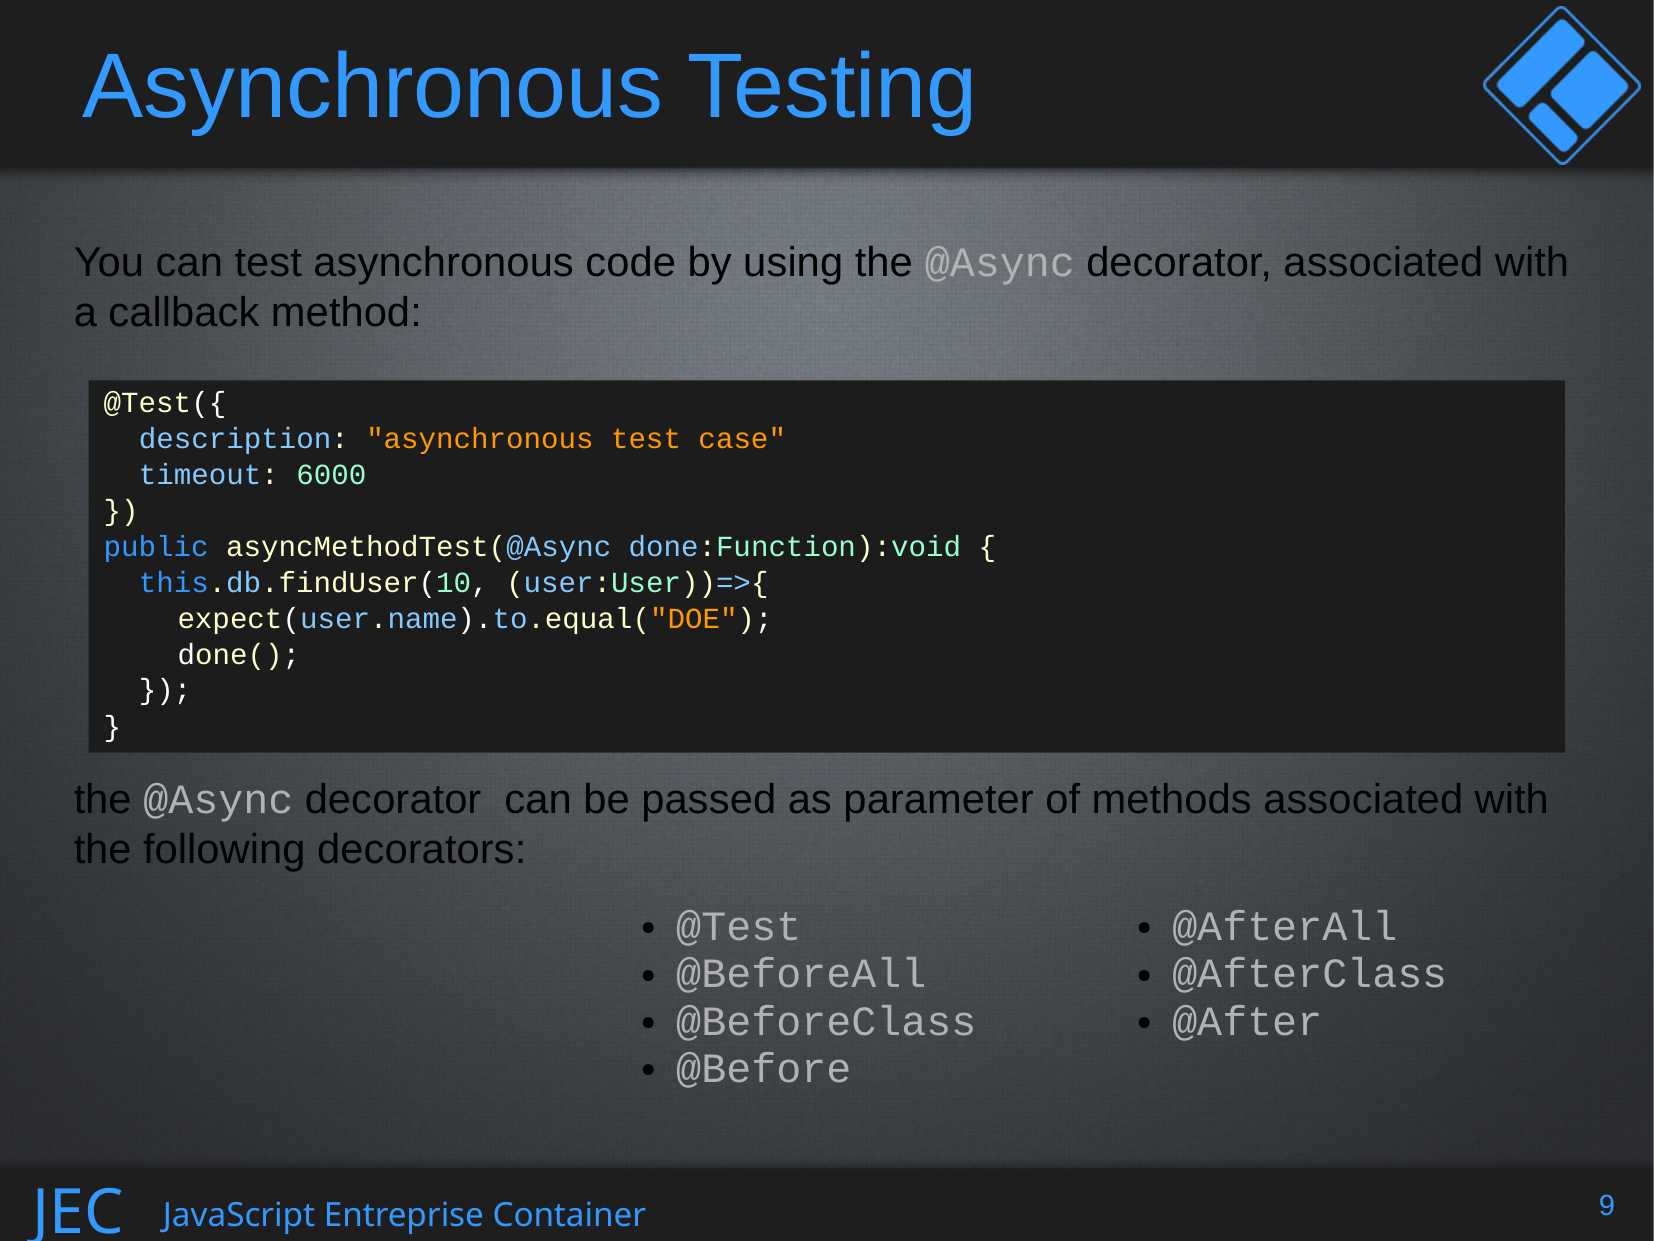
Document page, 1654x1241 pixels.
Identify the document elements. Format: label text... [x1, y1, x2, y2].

text_box the @Async decorator can be passed as parameter of methods associated with the following decorators: [59, 768, 1595, 880]
text_box @Test @BeforeAll @BeforeClass @Before [625, 898, 1063, 1093]
picture [0, 0, 1654, 1241]
text_box JEC [17, 1159, 149, 1241]
text_box JavaScript Entreprise Container [148, 1183, 651, 1241]
text_box 9 [744, 1181, 1630, 1229]
text_box @AfterAll @AfterClass @After [1122, 898, 1512, 1048]
title Asynchronous Testing [82, 23, 1441, 147]
text_box You can test asynchronous code by using the @Async decorator, associated with a callback method: [59, 230, 1595, 342]
text_box @Test({ description: "asynchronous test case" timeout: 6000 }) public asyncMethodTest(@Async done:Function):void { this.db.findUser(10, (user:User))=>{ expect(user.name).to.equal("DOE"); done(); }); } [88, 380, 1565, 735]
